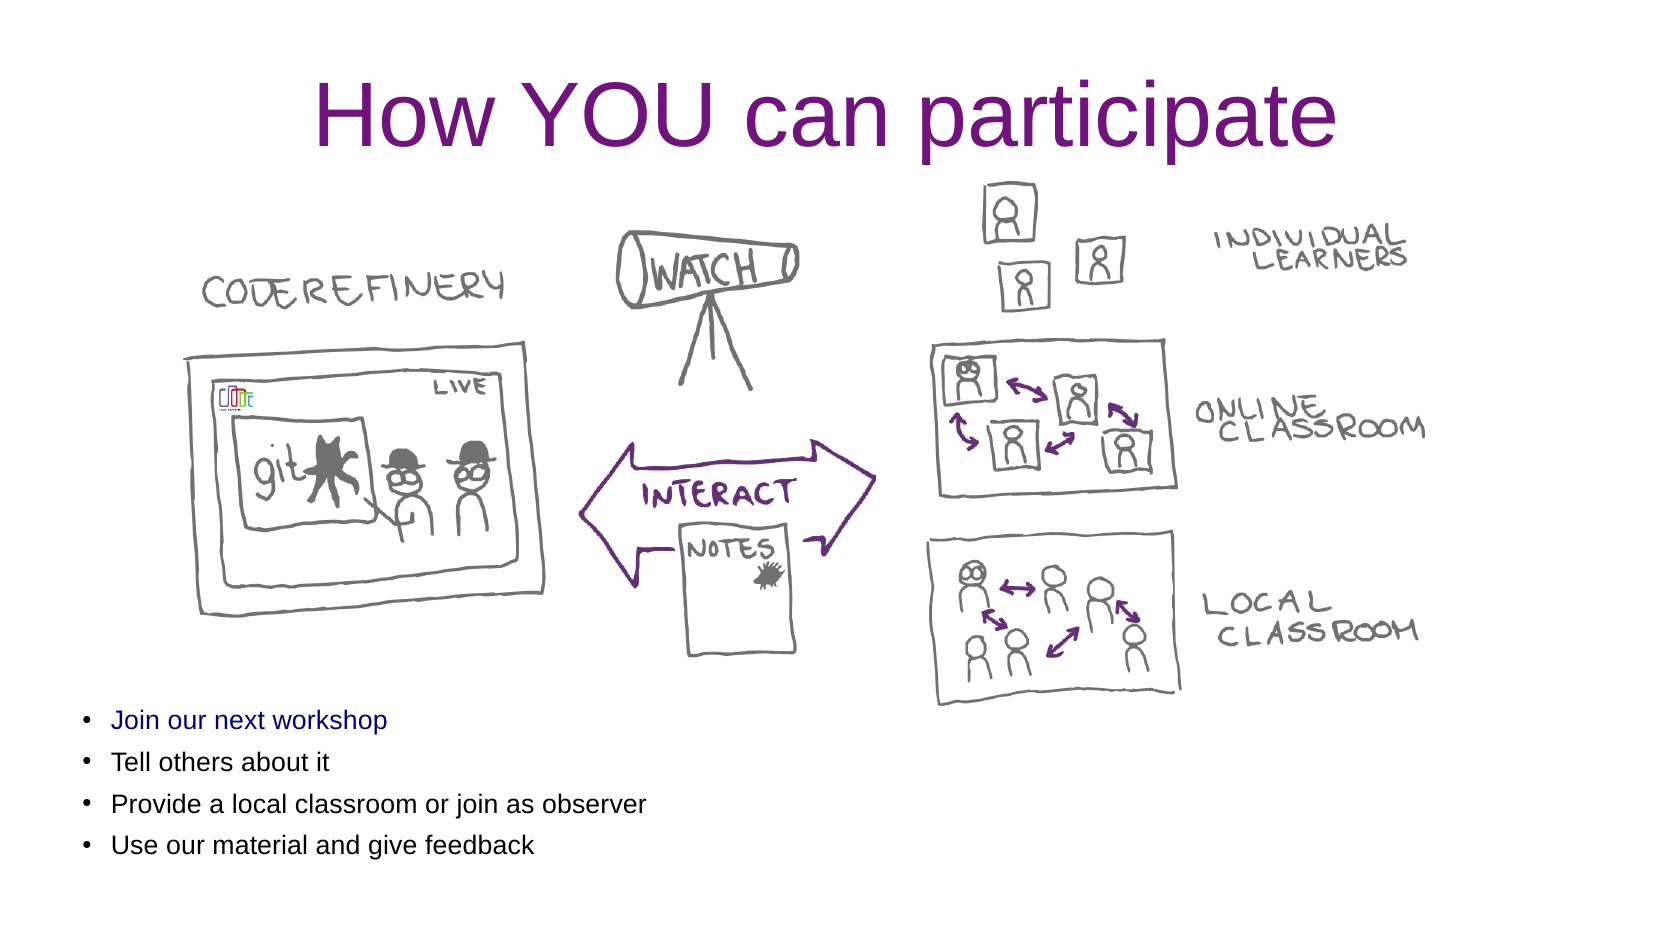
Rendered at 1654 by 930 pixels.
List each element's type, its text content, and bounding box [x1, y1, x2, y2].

picture [183, 181, 1425, 706]
title How YOU can participate [82, 37, 1571, 193]
list Join our next workshop Tell others about it Provide a local classroom or join as observer Use our material and give feedback [74, 705, 1563, 863]
